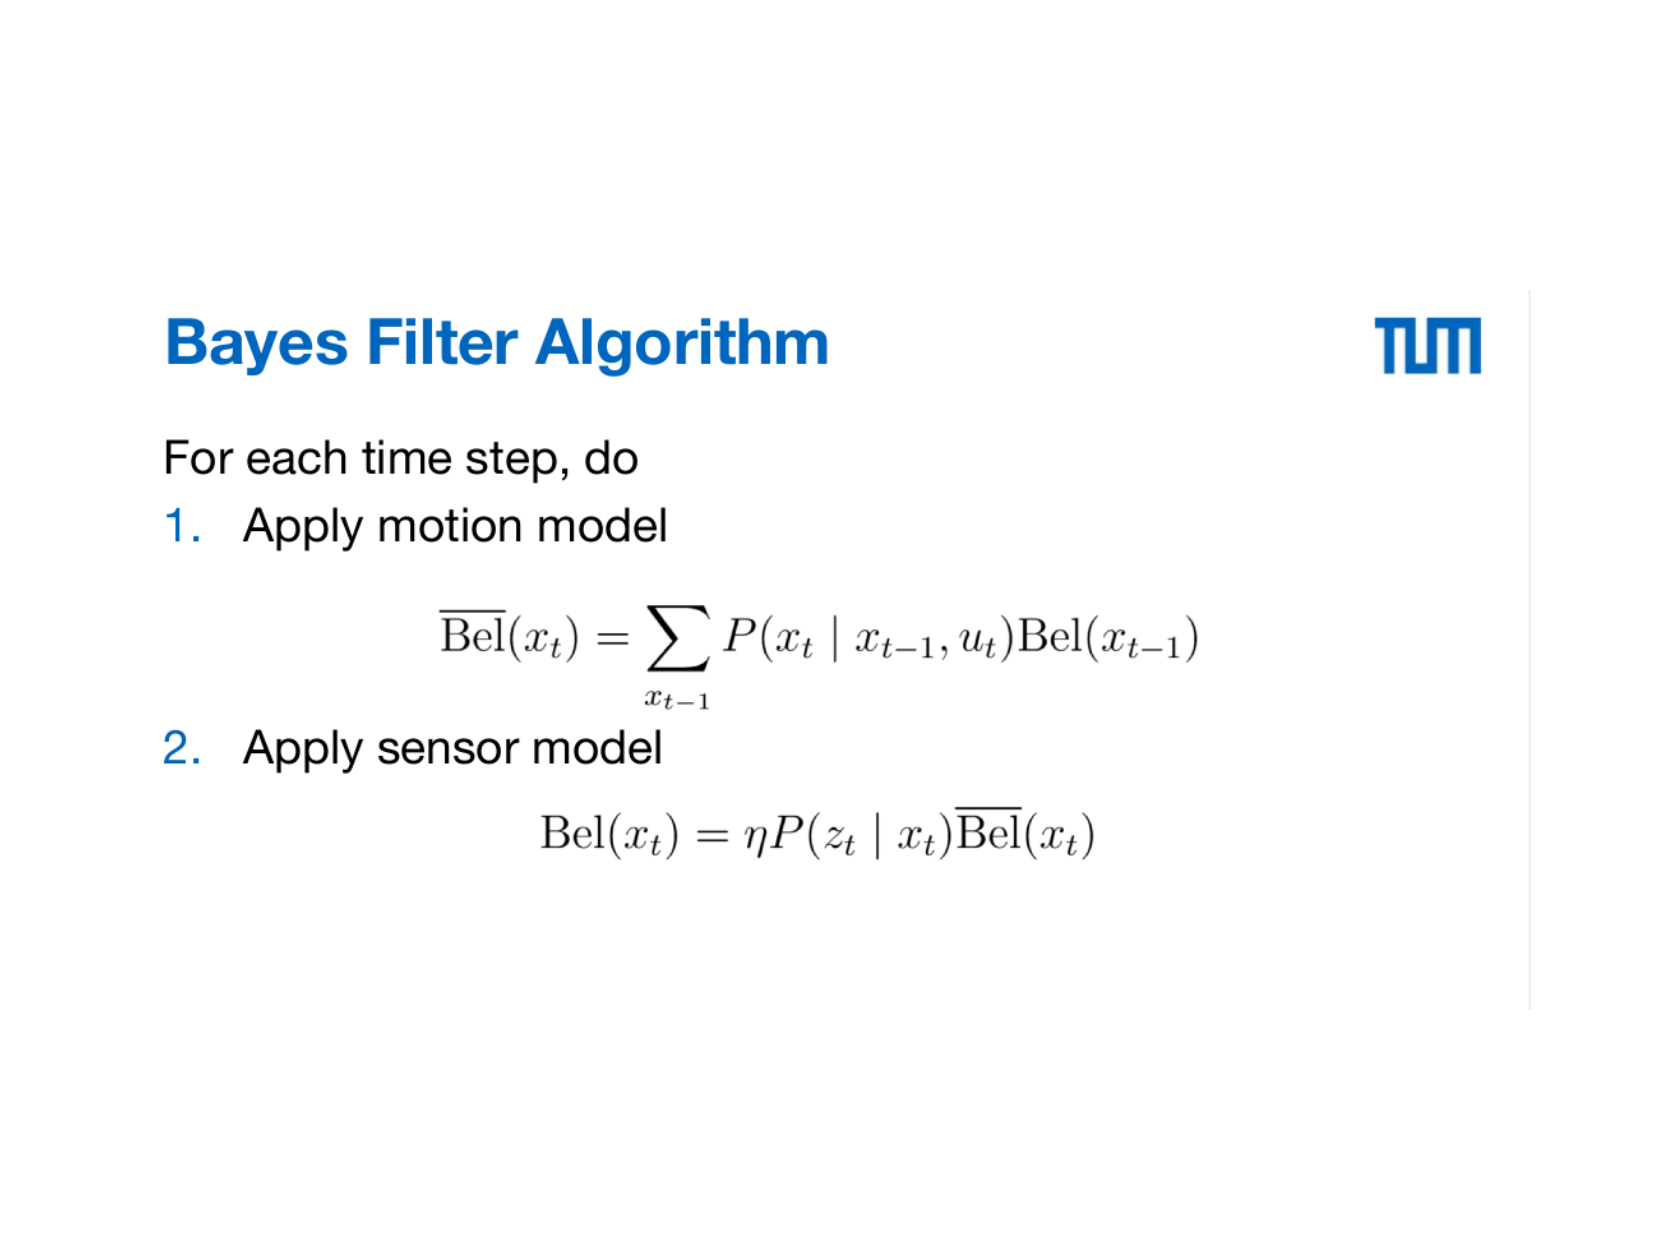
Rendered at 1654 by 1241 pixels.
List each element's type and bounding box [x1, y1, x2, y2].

picture [122, 290, 1531, 1010]
